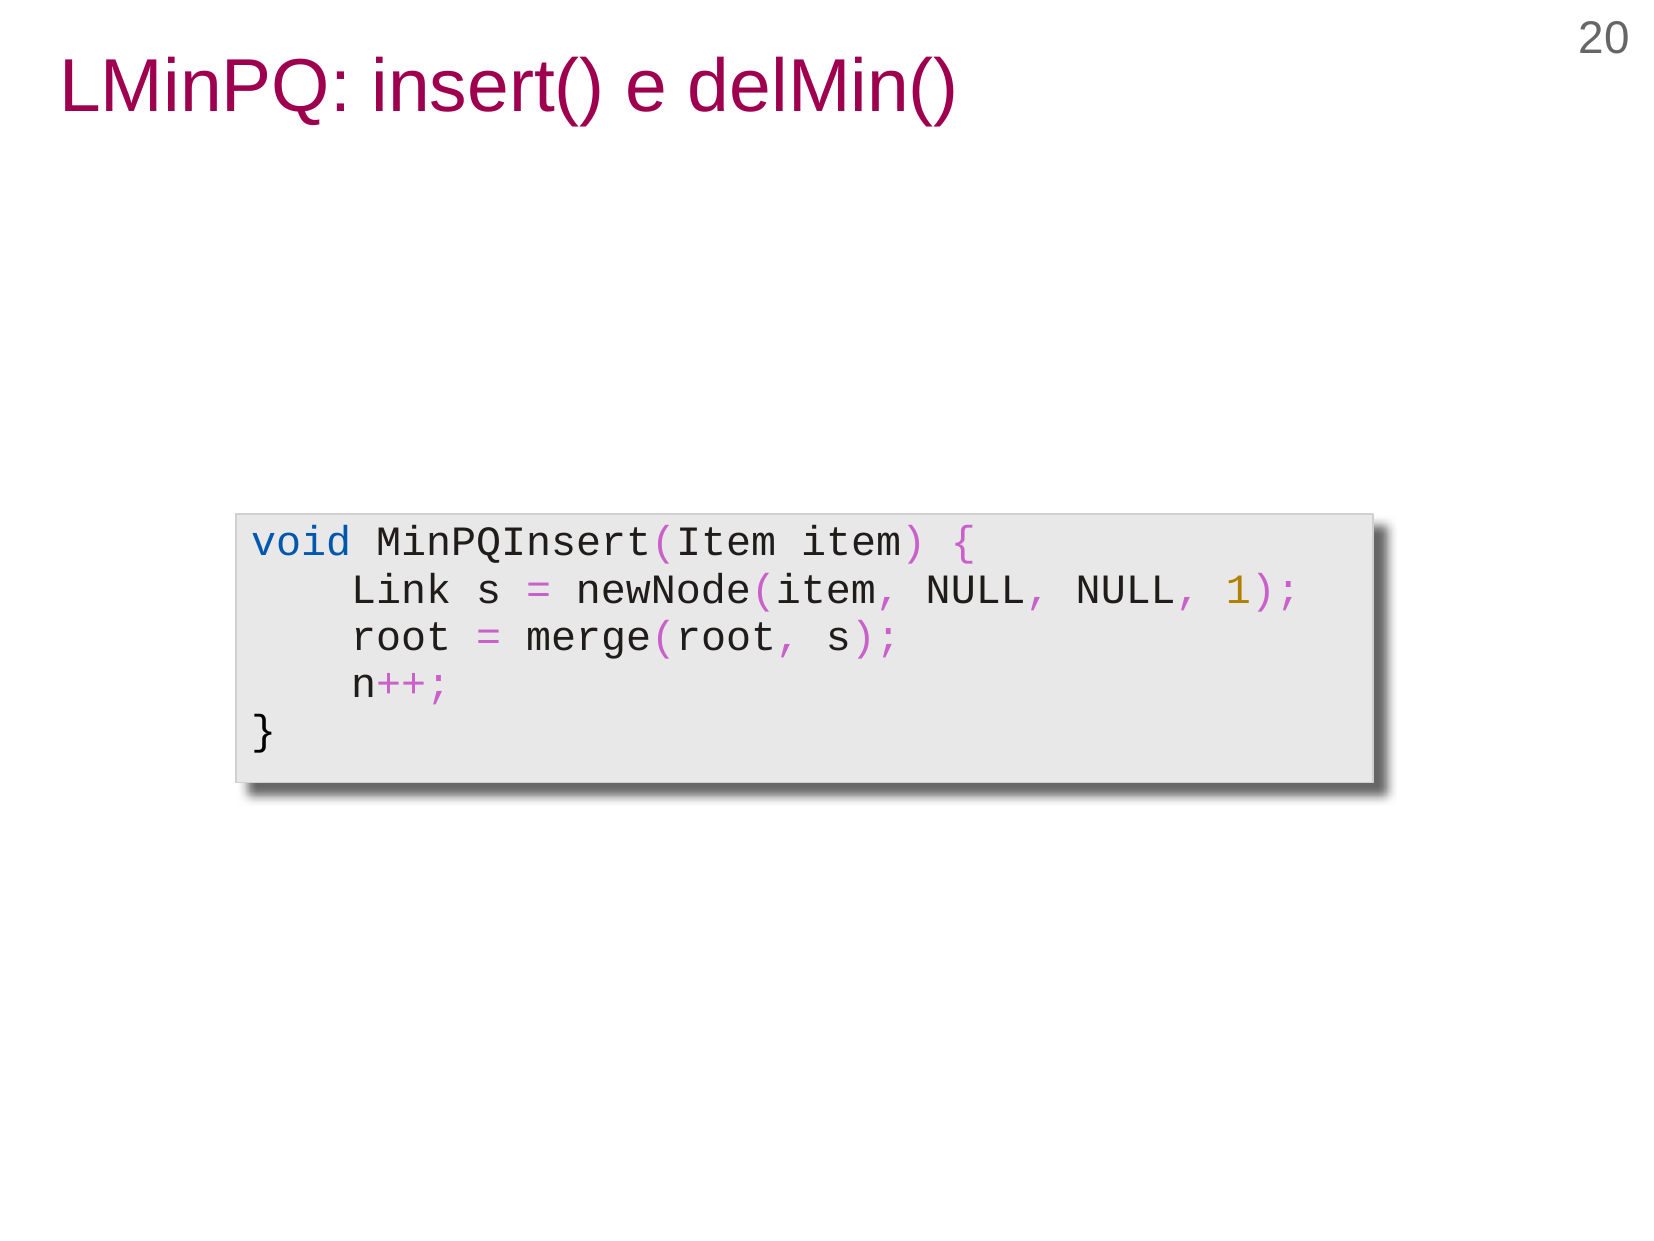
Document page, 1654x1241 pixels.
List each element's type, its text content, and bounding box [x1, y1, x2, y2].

text_box void MinPQInsert(Item item) { Link s = newNode(item, NULL, NULL, 1); root = merge(root, s); n++; } [236, 513, 1374, 783]
title LMinPQ: insert() e delMin() [59, 29, 1595, 148]
